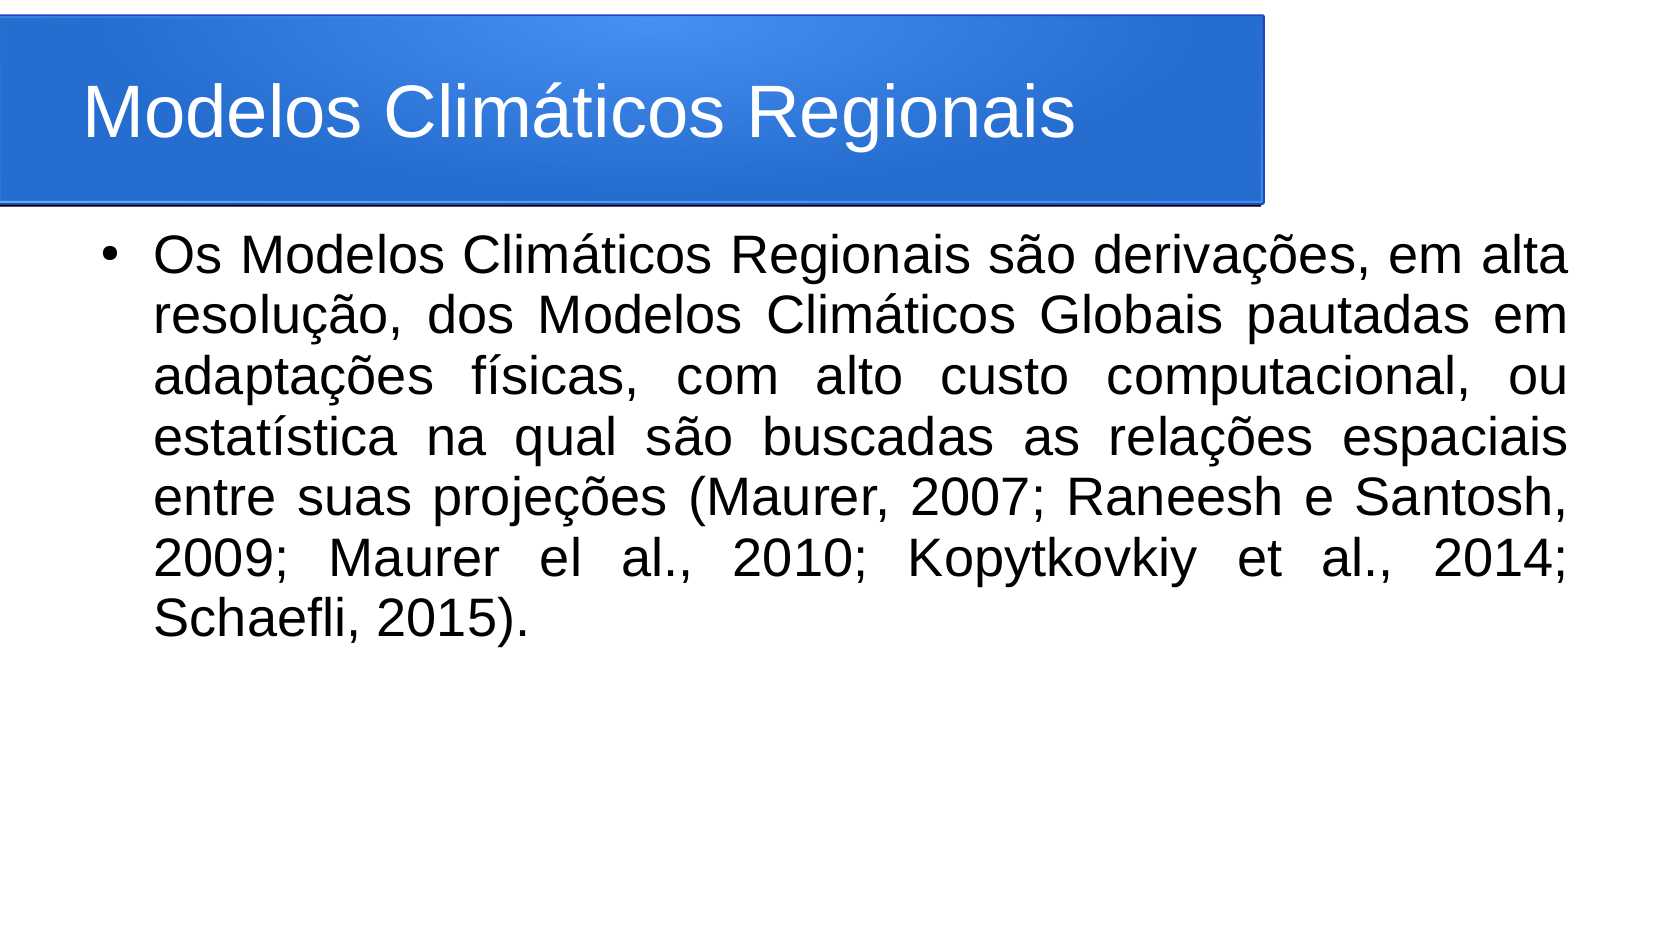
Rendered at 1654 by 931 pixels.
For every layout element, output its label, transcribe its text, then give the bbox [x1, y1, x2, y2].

list Os Modelos Climáticos Regionais são derivações, em alta resolução, dos Modelos Climáticos Globais pautadas em adaptações físicas, com alto custo computacional, ou estatística na qual são buscadas as relações espaciais entre suas projeções (Maurer, 2007; Raneesh e Santosh, 2009; Maurer el al., 2010; Kopytkovkiy et al., 2014; Schaefli, 2015). [82, 224, 1571, 764]
title Modelos Climáticos Regionais [82, 35, 1235, 189]
